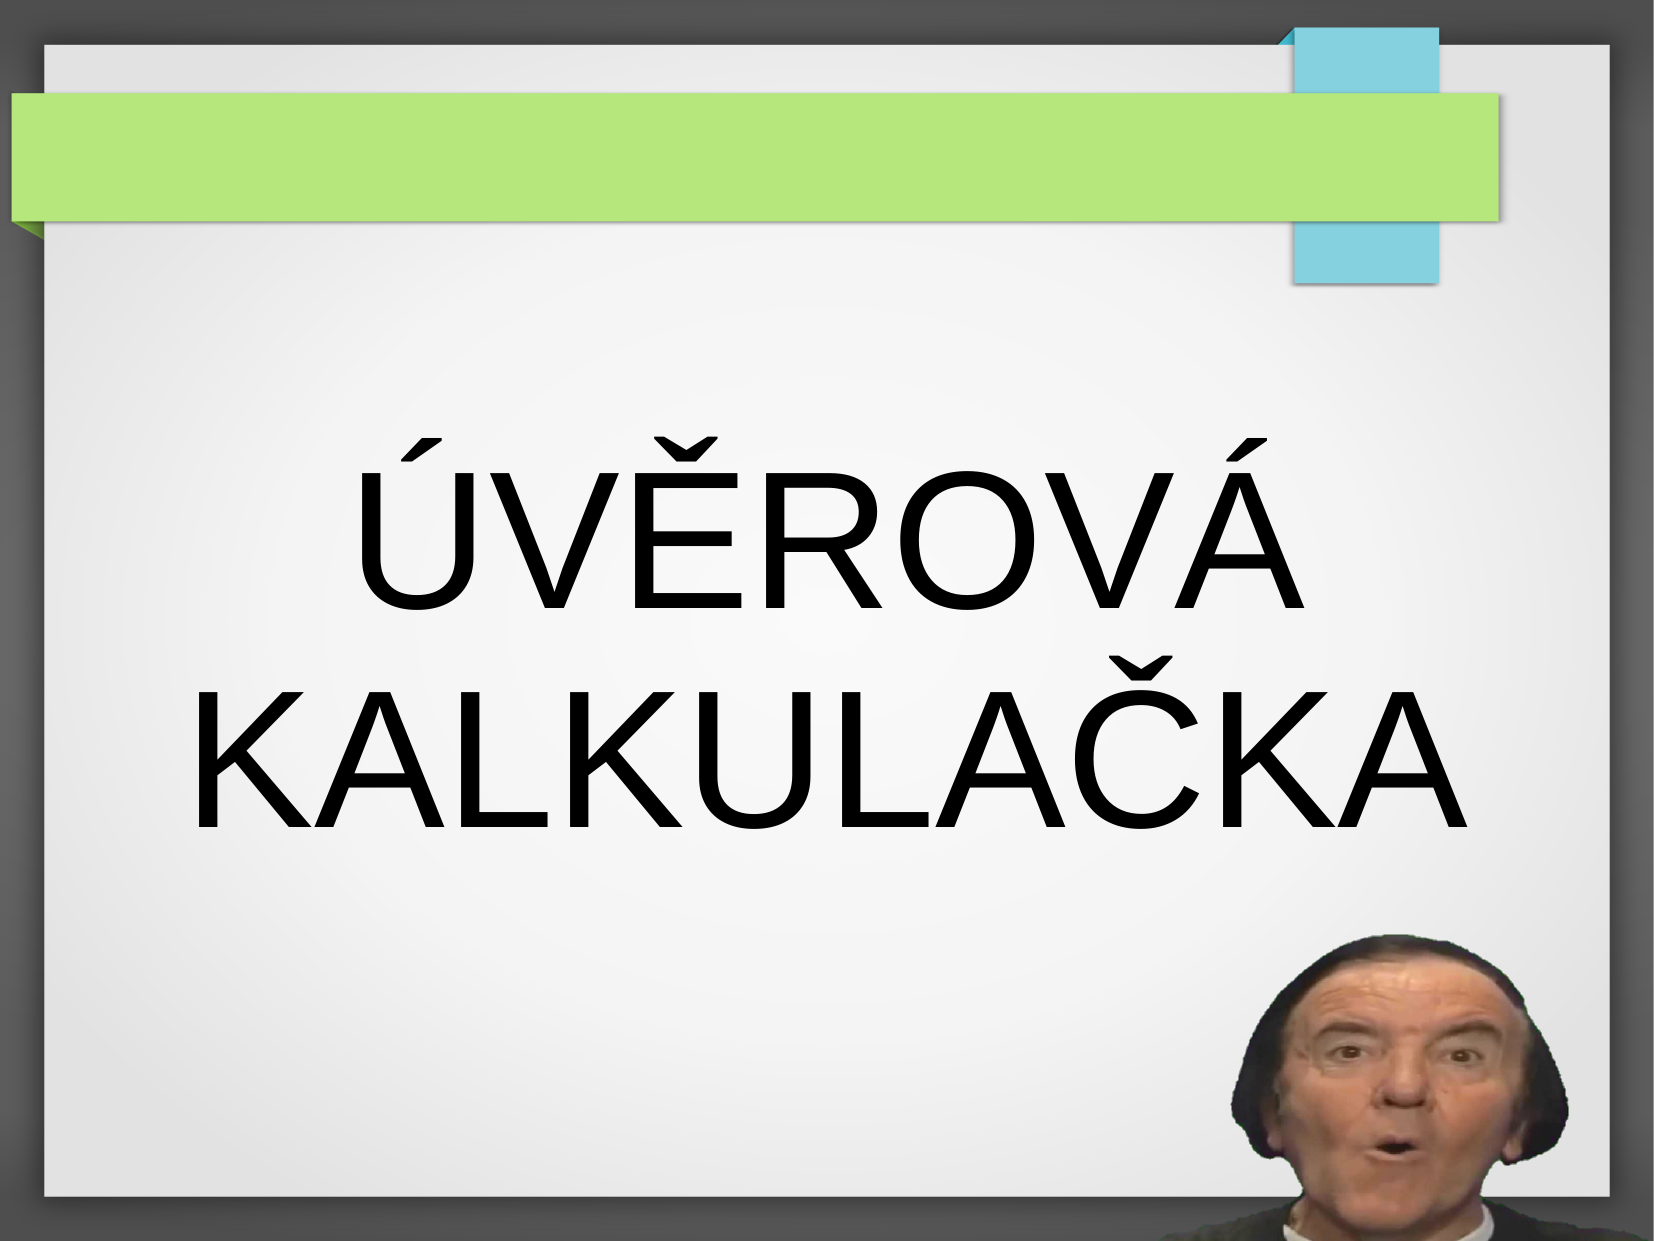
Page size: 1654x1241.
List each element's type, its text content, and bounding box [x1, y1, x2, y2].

picture [0, 0, 1654, 1241]
subtitle ÚVĚROVÁ KALKULAČKA [118, 236, 1536, 1063]
